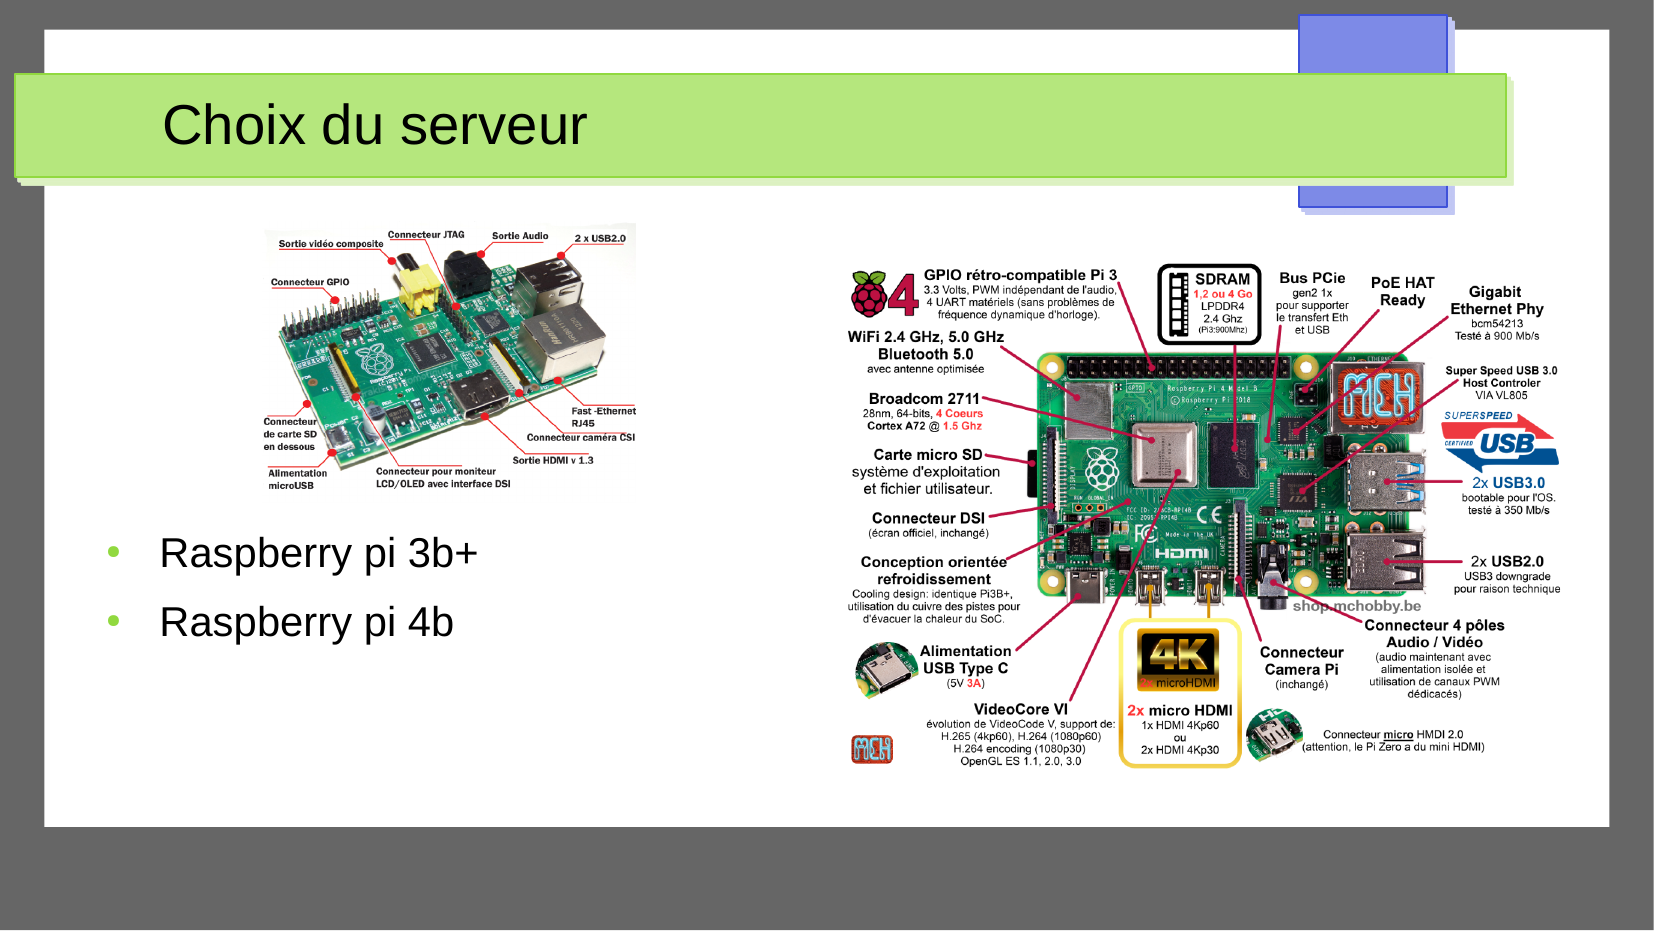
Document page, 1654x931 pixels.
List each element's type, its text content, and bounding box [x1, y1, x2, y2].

picture [262, 221, 636, 504]
list Raspberry pi 3b+ Raspberry pi 4b [88, 529, 809, 812]
title Choix du serveur [88, 73, 1506, 178]
picture [845, 263, 1566, 771]
